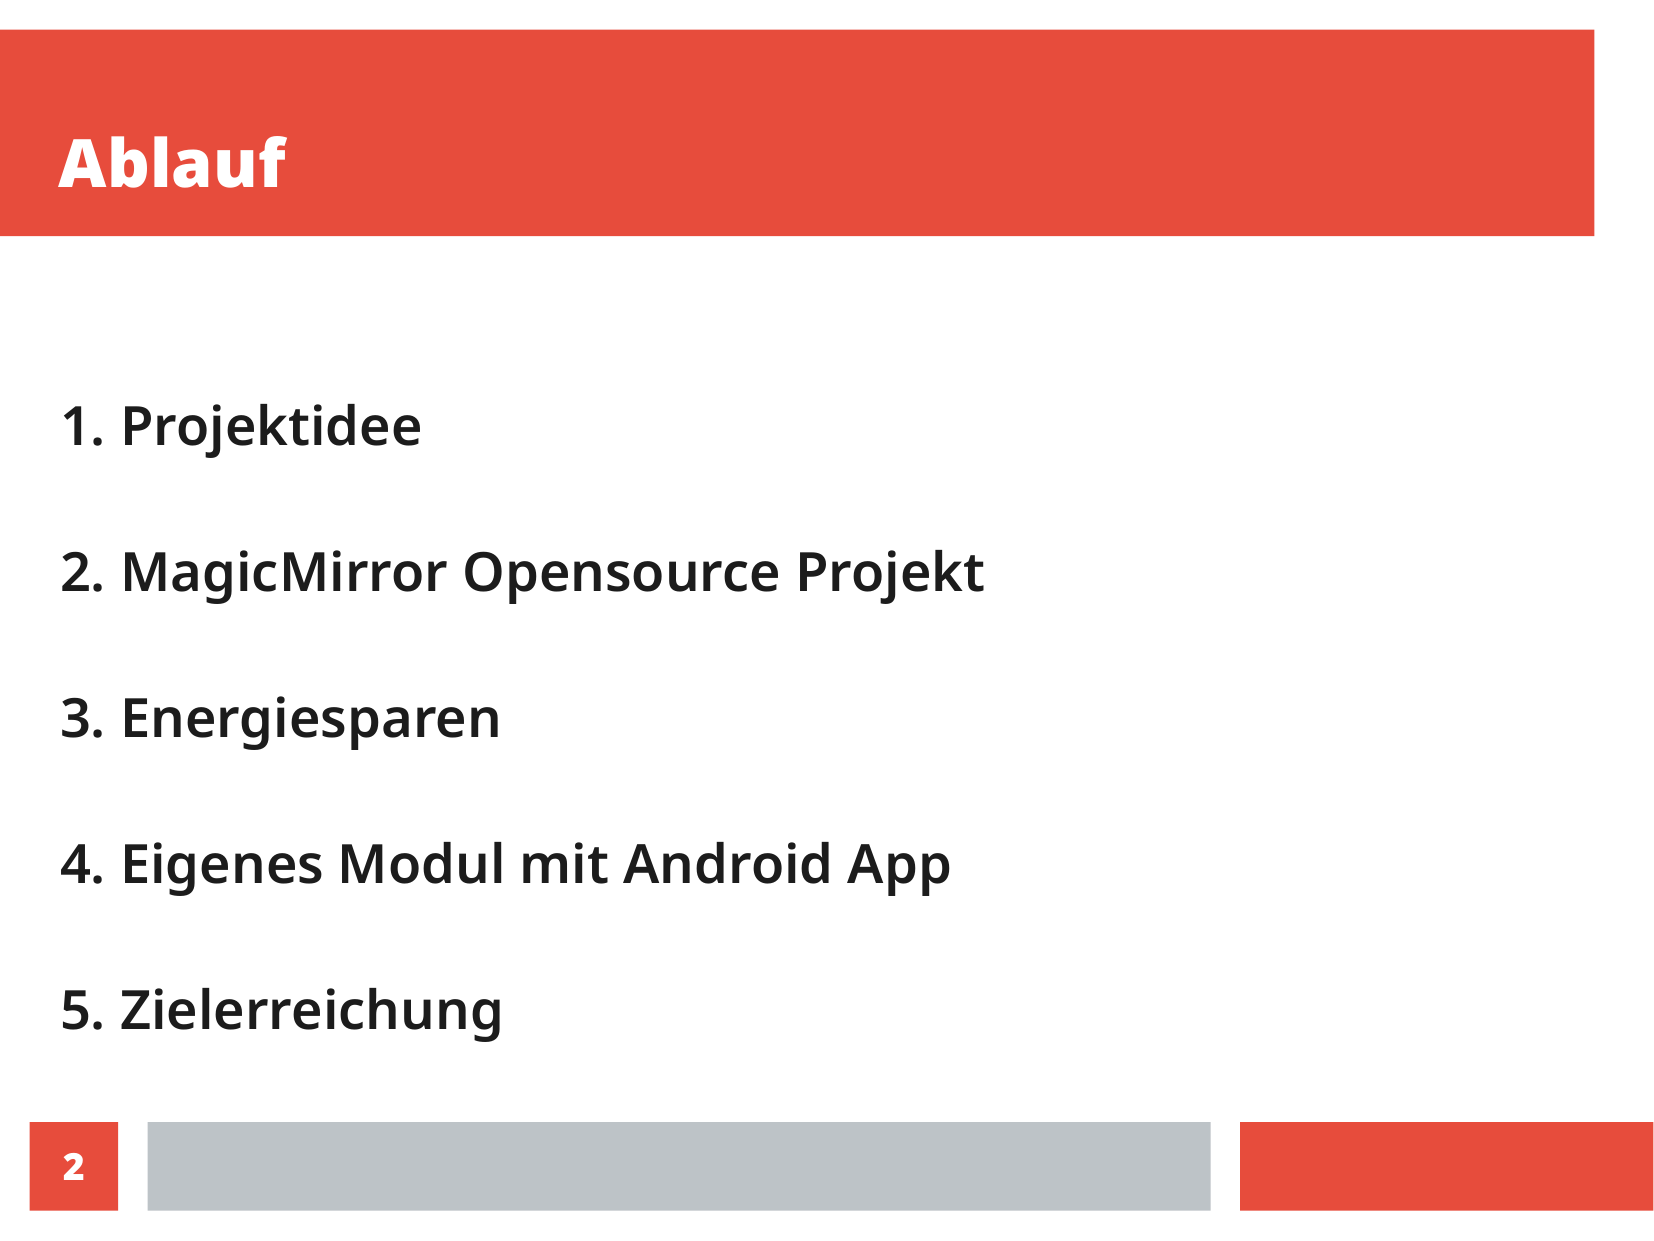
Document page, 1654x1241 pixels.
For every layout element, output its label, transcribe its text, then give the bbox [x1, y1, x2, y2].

list 1. Projektidee 2. MagicMirror Opensource Projekt 3. Energiesparen 4. Eigenes Modul mit Android App 5. Zielerreichung [60, 387, 1566, 1156]
title Ablauf [59, 59, 1595, 207]
